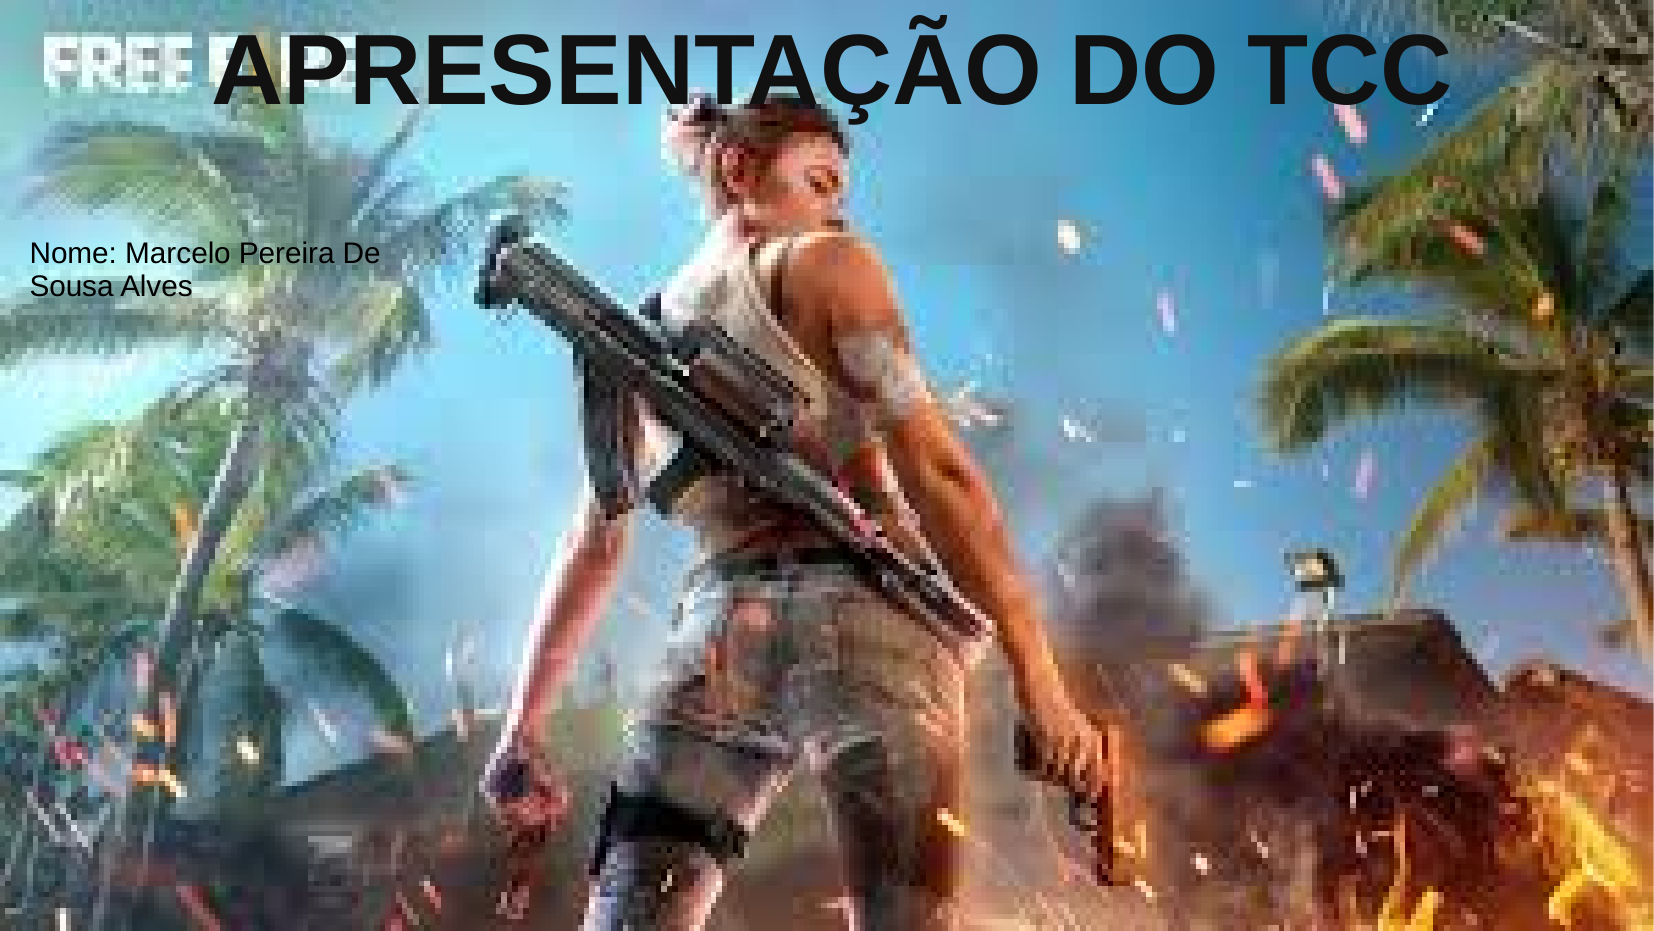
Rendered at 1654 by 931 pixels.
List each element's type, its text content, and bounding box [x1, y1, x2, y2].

list Nome: Marcelo Pereira De Sousa Alves [29, 236, 414, 304]
picture [0, 0, 1654, 931]
title APRESENTAÇÃO DO TCC [88, 0, 1577, 148]
